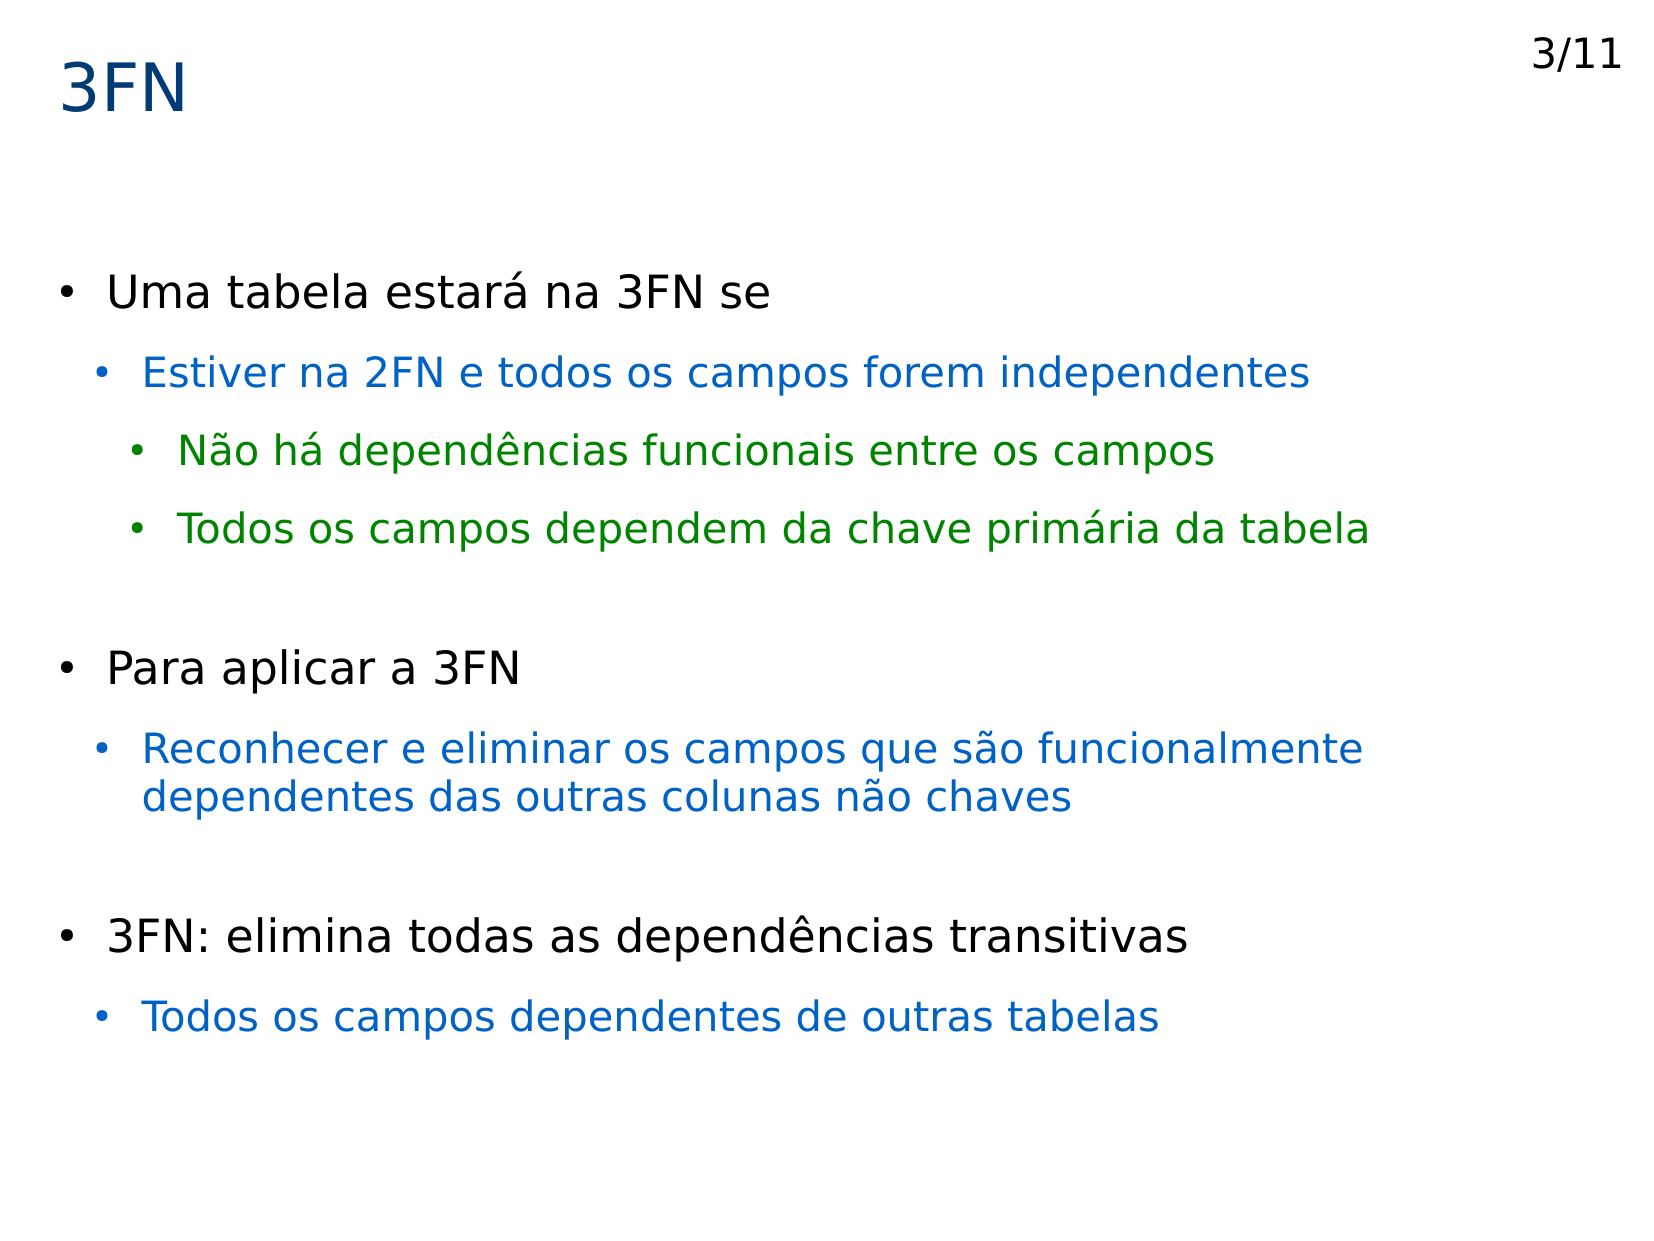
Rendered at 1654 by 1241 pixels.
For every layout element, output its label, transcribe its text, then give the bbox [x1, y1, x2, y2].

title 3FN [59, 29, 1506, 148]
list Uma tabela estará na 3FN se Estiver na 2FN e todos os campos forem independentes Não há dependências funcionais entre os campos Todos os campos dependem da chave primária da tabela Para aplicar a 3FN Reconhecer e eliminar os campos que são funcionalmente dependentes das outras colunas não chaves 3FN: elimina todas as dependências transitivas Todos os campos dependentes de outras tabelas [59, 265, 1625, 1211]
